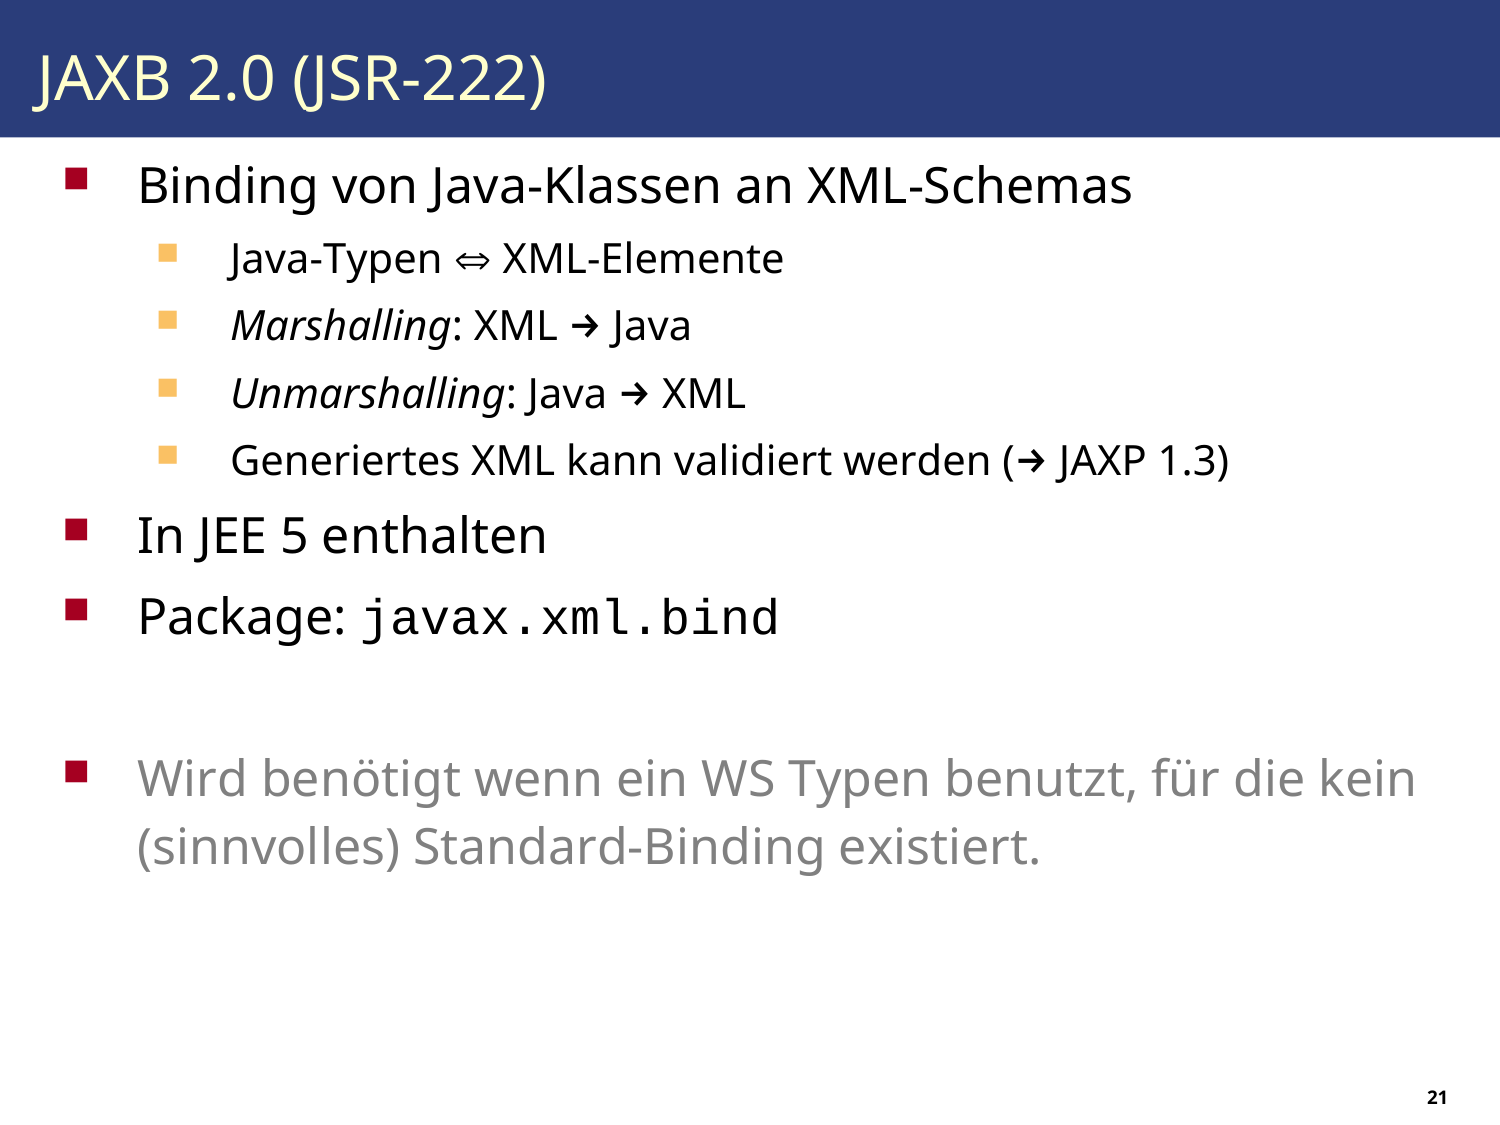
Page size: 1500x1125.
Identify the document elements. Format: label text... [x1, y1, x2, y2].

text_box 21 [1412, 1077, 1500, 1117]
list Binding von Java-Klassen an XML-Schemas Java-Typen ⇔ XML-Elemente Marshalling: XML → Java Unmarshalling: Java → XML Generiertes XML kann validiert werden (→ JAXP 1.3) In JEE 5 enthalten Package: javax.xml.bind Wird benötigt wenn ein WS Typen benutzt, für die kein (sinnvolles) Standard-Binding existiert. [62, 149, 1449, 1072]
text_box JAXB 2.0 (JSR-222)‏ [37, 0, 1476, 151]
